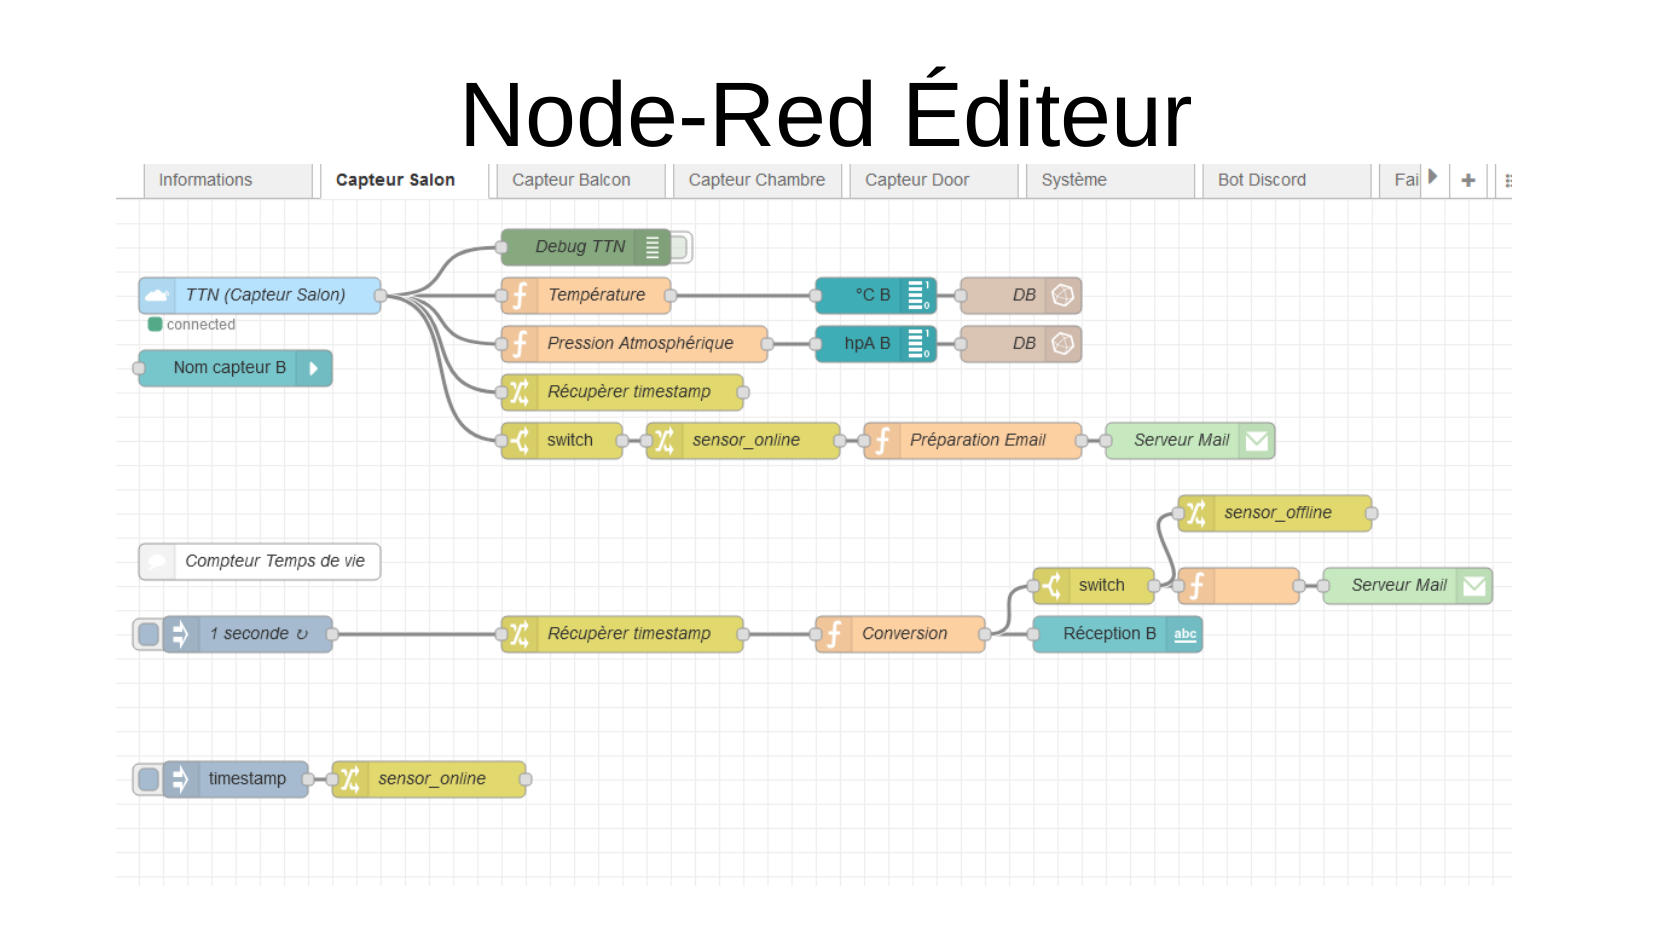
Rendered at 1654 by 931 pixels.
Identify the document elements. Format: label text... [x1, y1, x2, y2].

title Node-Red Éditeur [82, 37, 1571, 193]
picture [116, 164, 1512, 886]
